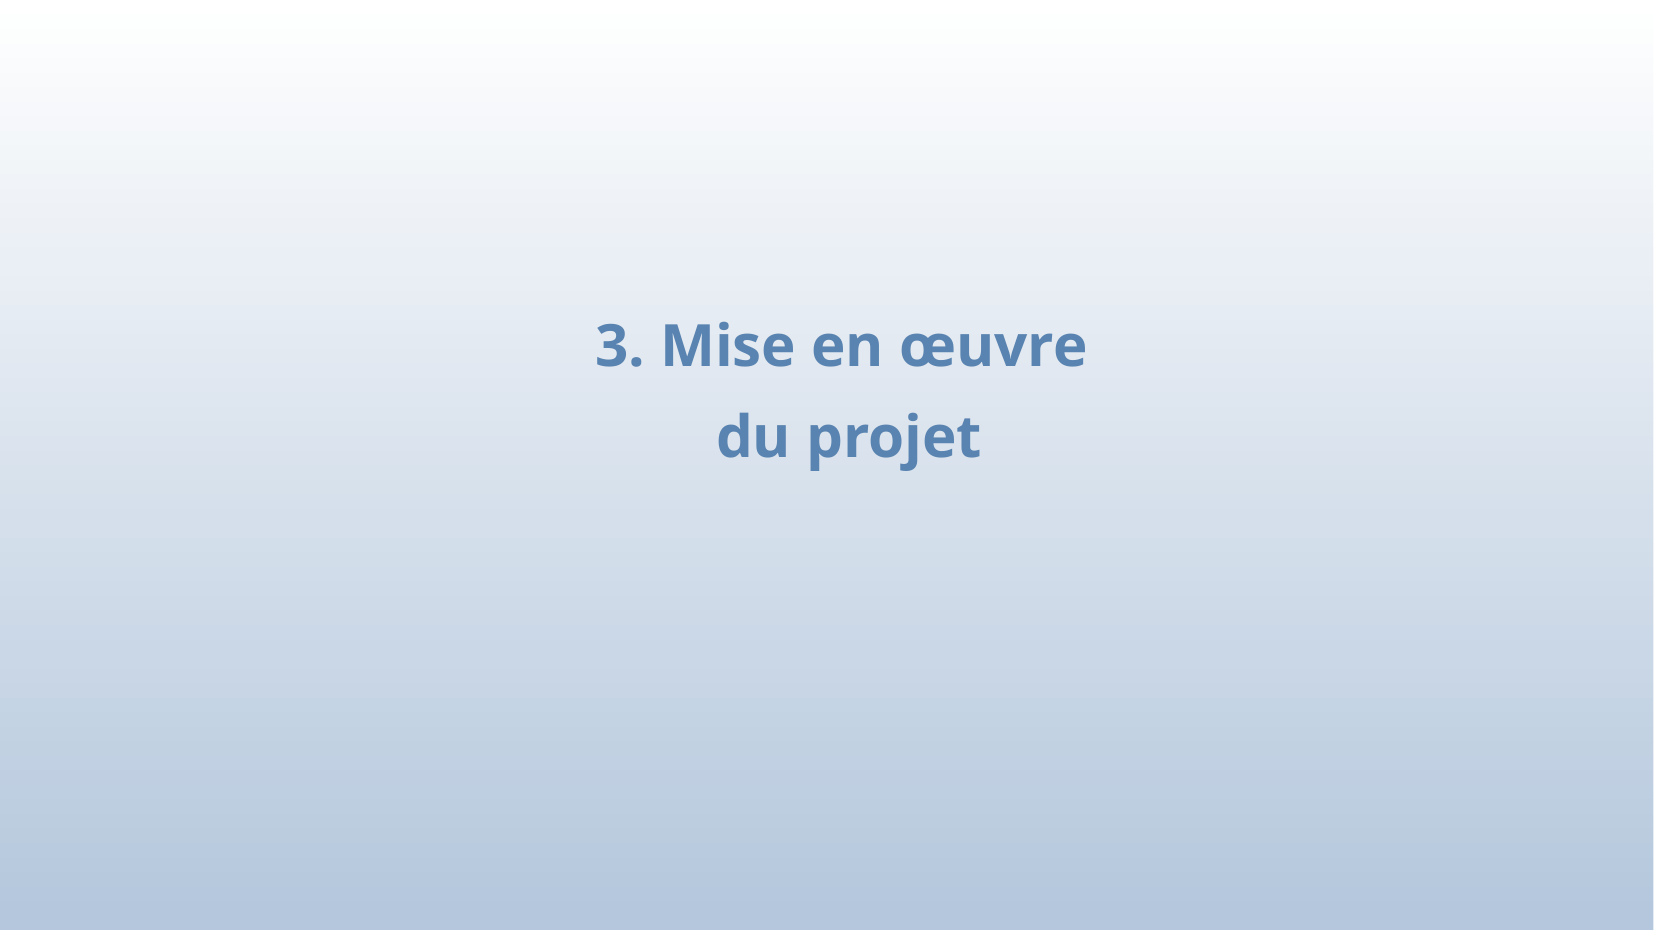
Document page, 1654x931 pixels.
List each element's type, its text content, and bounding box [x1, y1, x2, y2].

text_box 3. Mise en œuvre du projet [383, 324, 1300, 443]
text_box [59, 177, 1595, 886]
